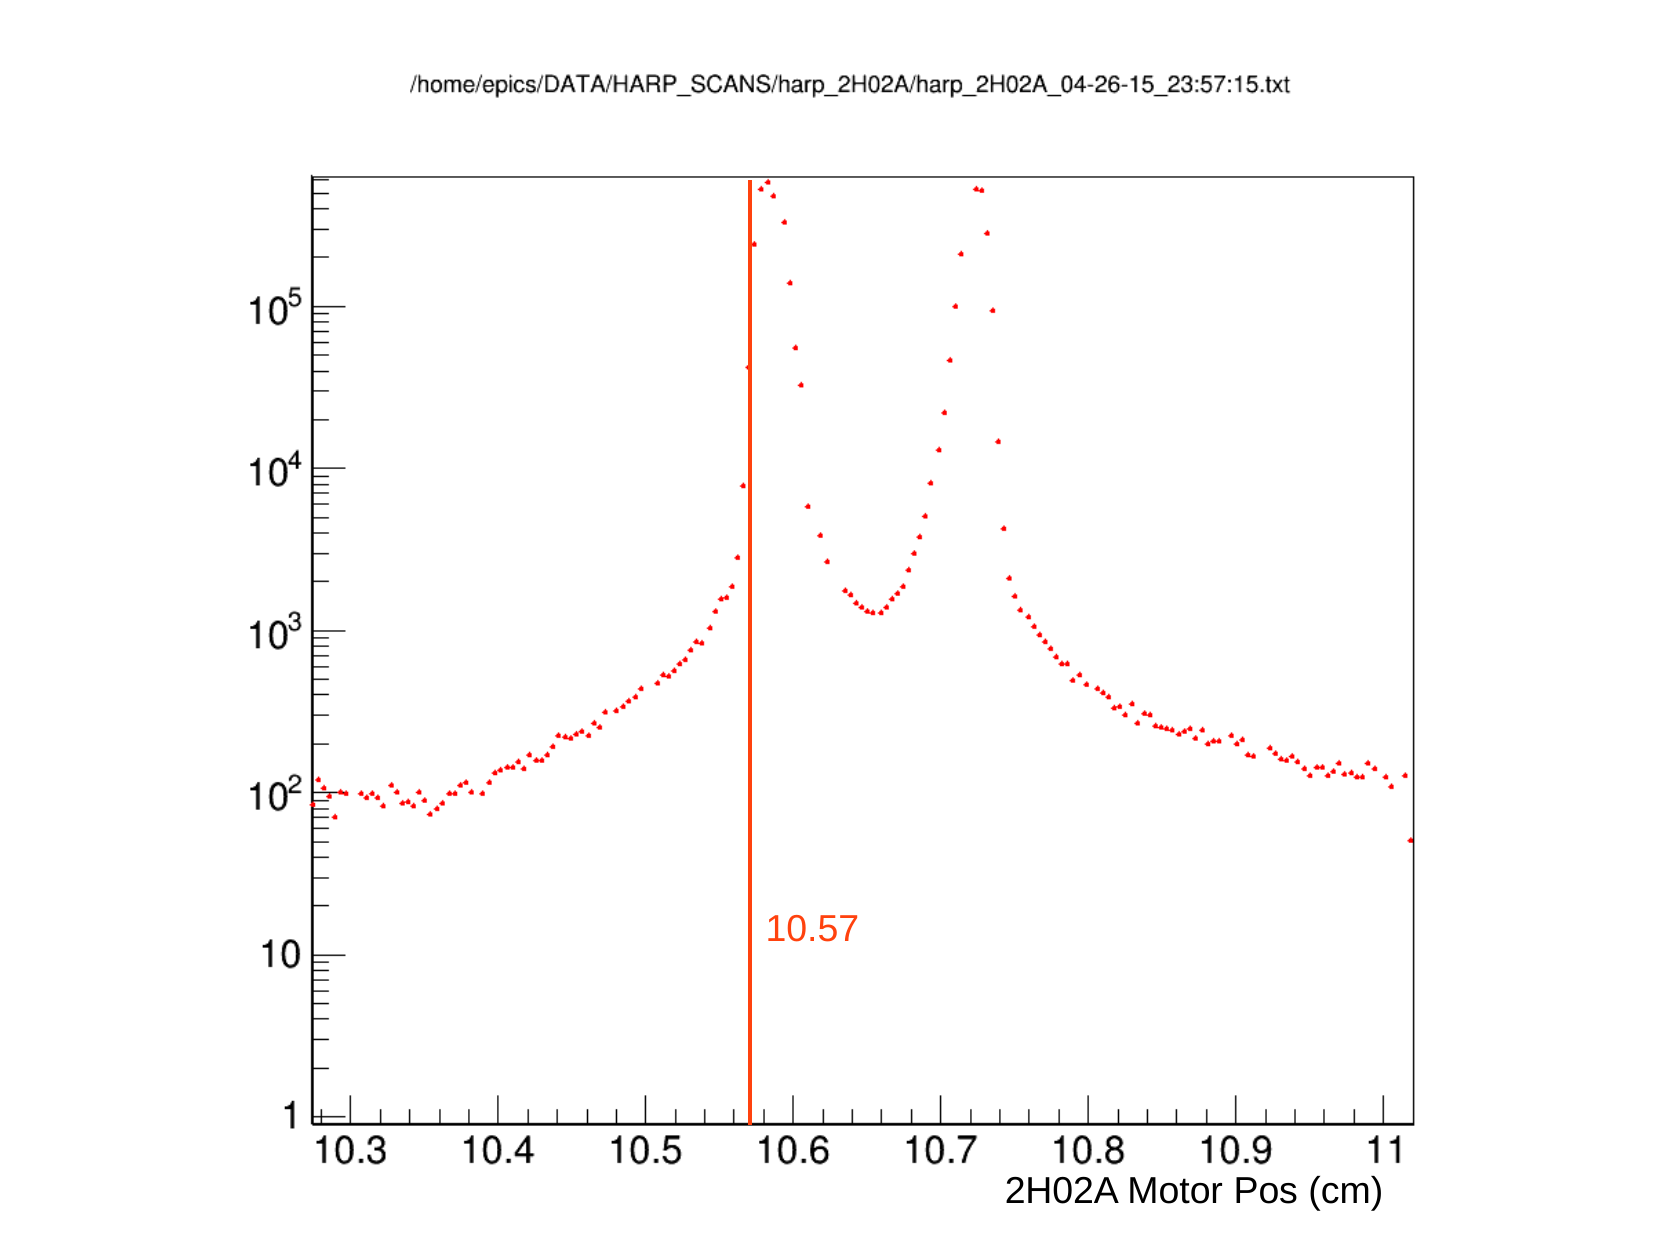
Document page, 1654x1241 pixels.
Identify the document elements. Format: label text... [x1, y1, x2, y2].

text_box 2H02A Motor Pos (cm) [990, 1162, 1399, 1220]
picture [165, 44, 1540, 1228]
text_box 10.57 [750, 900, 875, 957]
